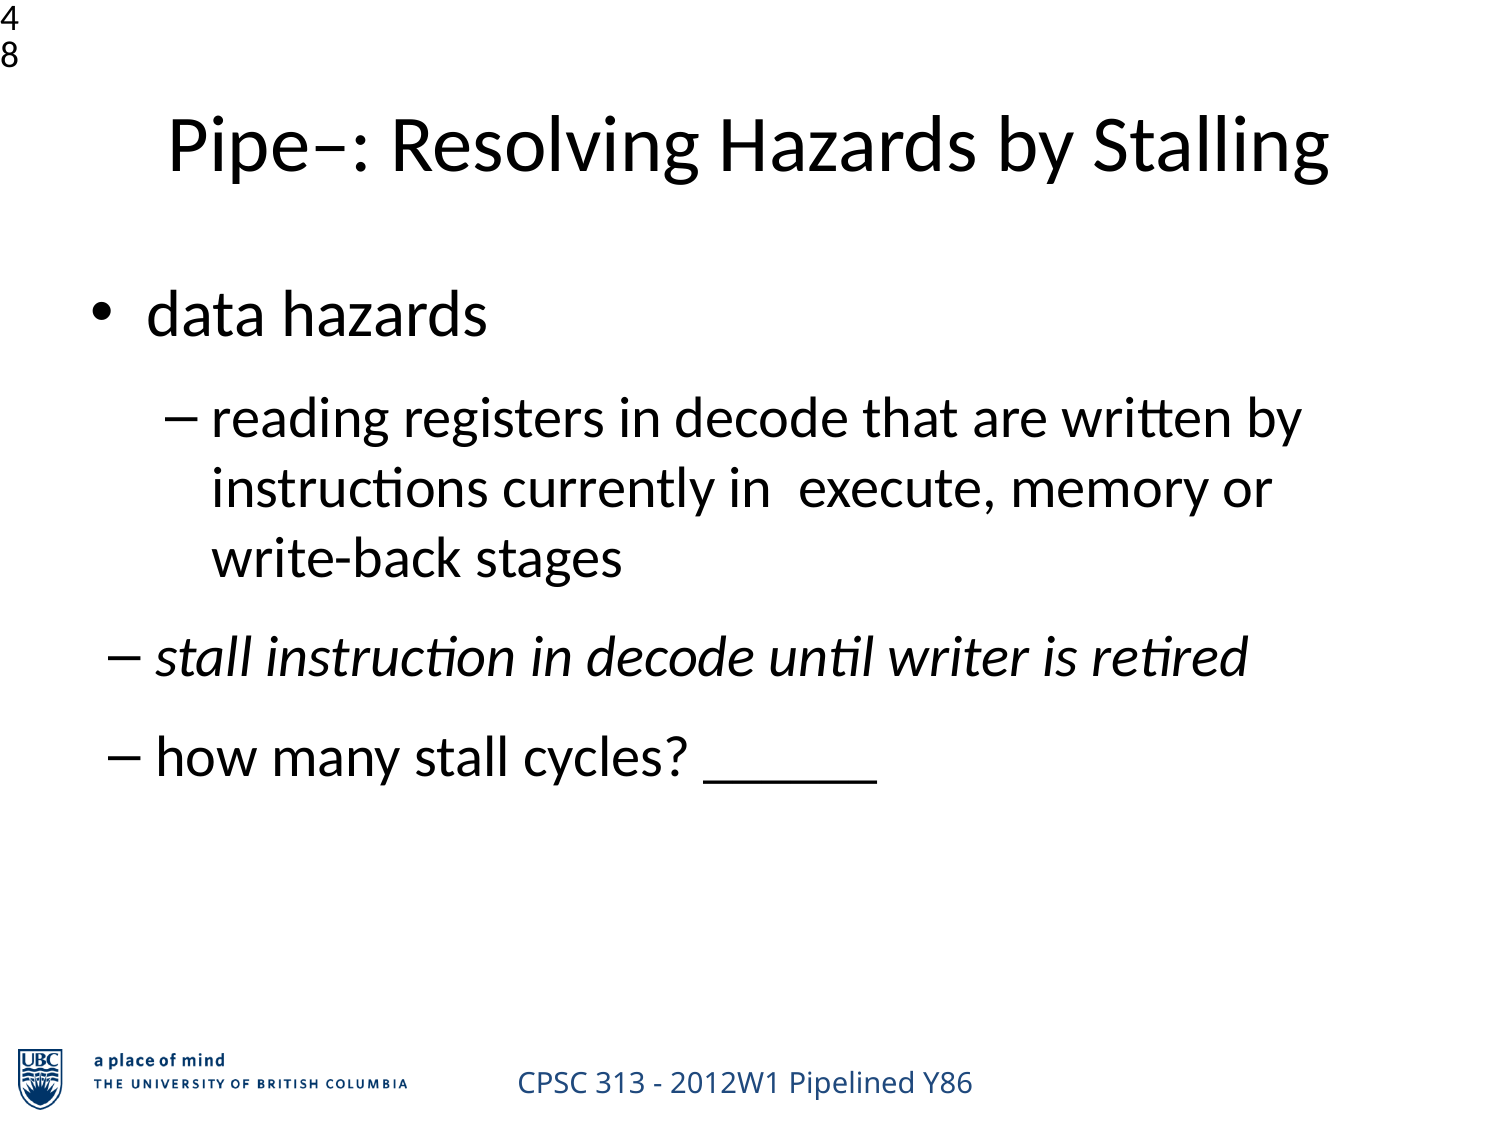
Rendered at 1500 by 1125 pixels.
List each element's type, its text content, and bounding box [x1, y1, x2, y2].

list data hazards reading registers in decode that are written by instructions currently in execute, memory or write-back stages stall instruction in decode until writer is retired how many stall cycles? ______ [75, 262, 1425, 1005]
picture [18, 1049, 407, 1110]
title Pipe–: Resolving Hazards by Stalling [75, 45, 1425, 233]
